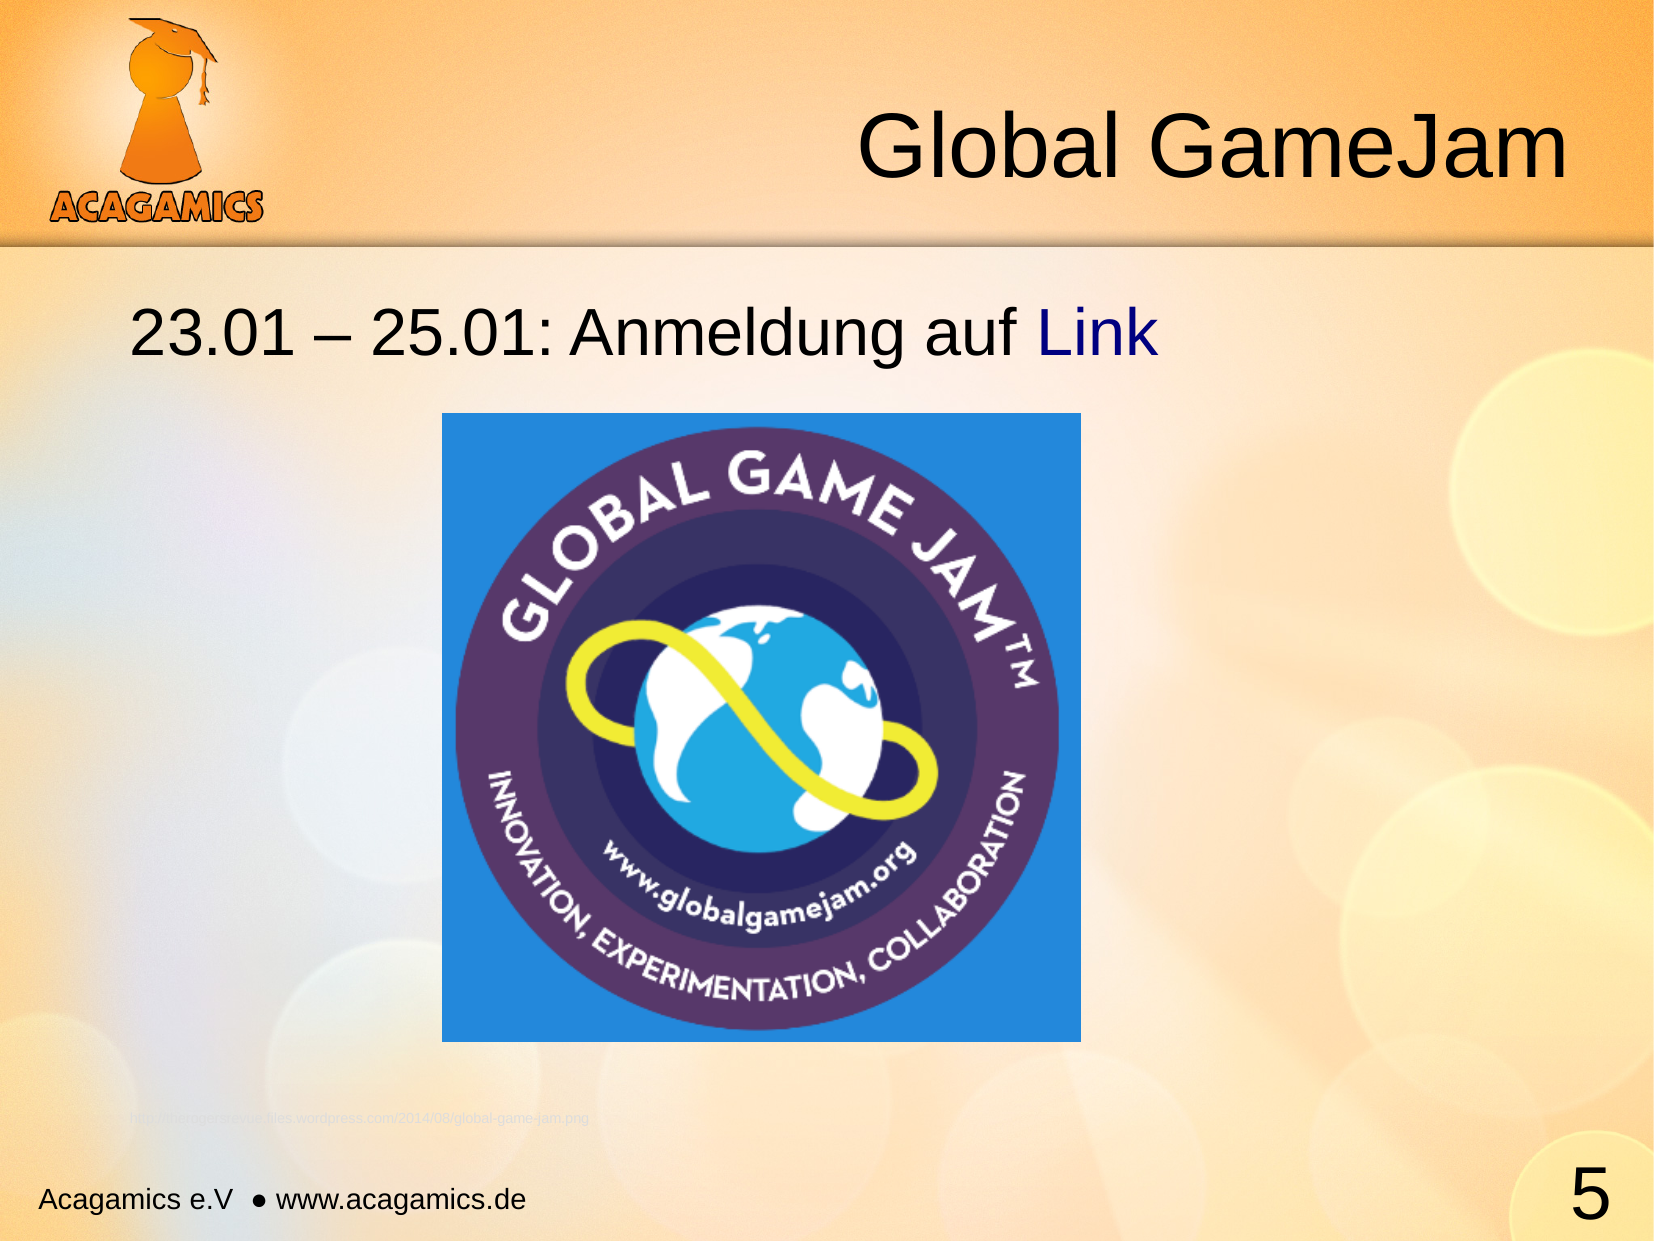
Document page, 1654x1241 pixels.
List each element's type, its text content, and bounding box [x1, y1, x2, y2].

picture [0, 0, 1654, 1241]
title Global GameJam [324, 76, 1571, 216]
list 23.01 – 25.01: Anmeldung auf Link http://therogersrevue.files.wordpress.com/2014/08/global-game-jam.png [59, 295, 1548, 1128]
